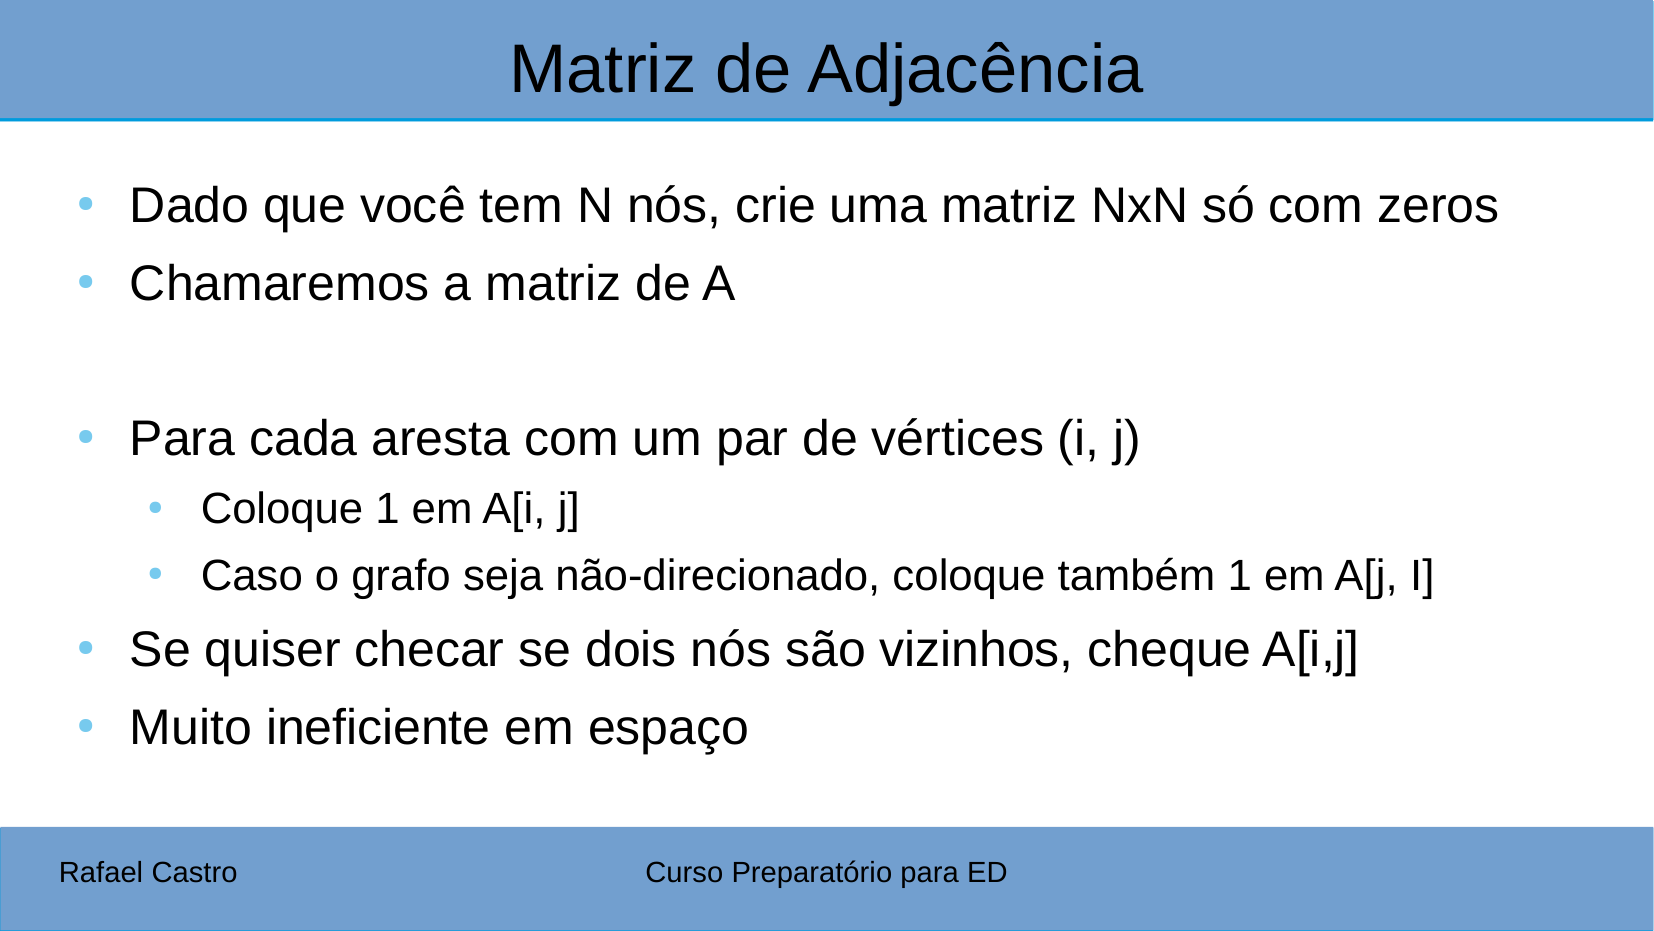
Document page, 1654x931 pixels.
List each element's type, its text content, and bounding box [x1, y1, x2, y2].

title Matriz de Adjacência [59, 29, 1595, 108]
list Dado que você tem N nós, crie uma matriz NxN só com zeros Chamaremos a matriz de A Para cada aresta com um par de vértices (i, j) Coloque 1 em A[i, j] Caso o grafo seja não-direcionado, coloque também 1 em A[j, I] Se quiser checar se dois nós são vizinhos, cheque A[i,j] Muito ineficiente em espaço [59, 177, 1595, 768]
